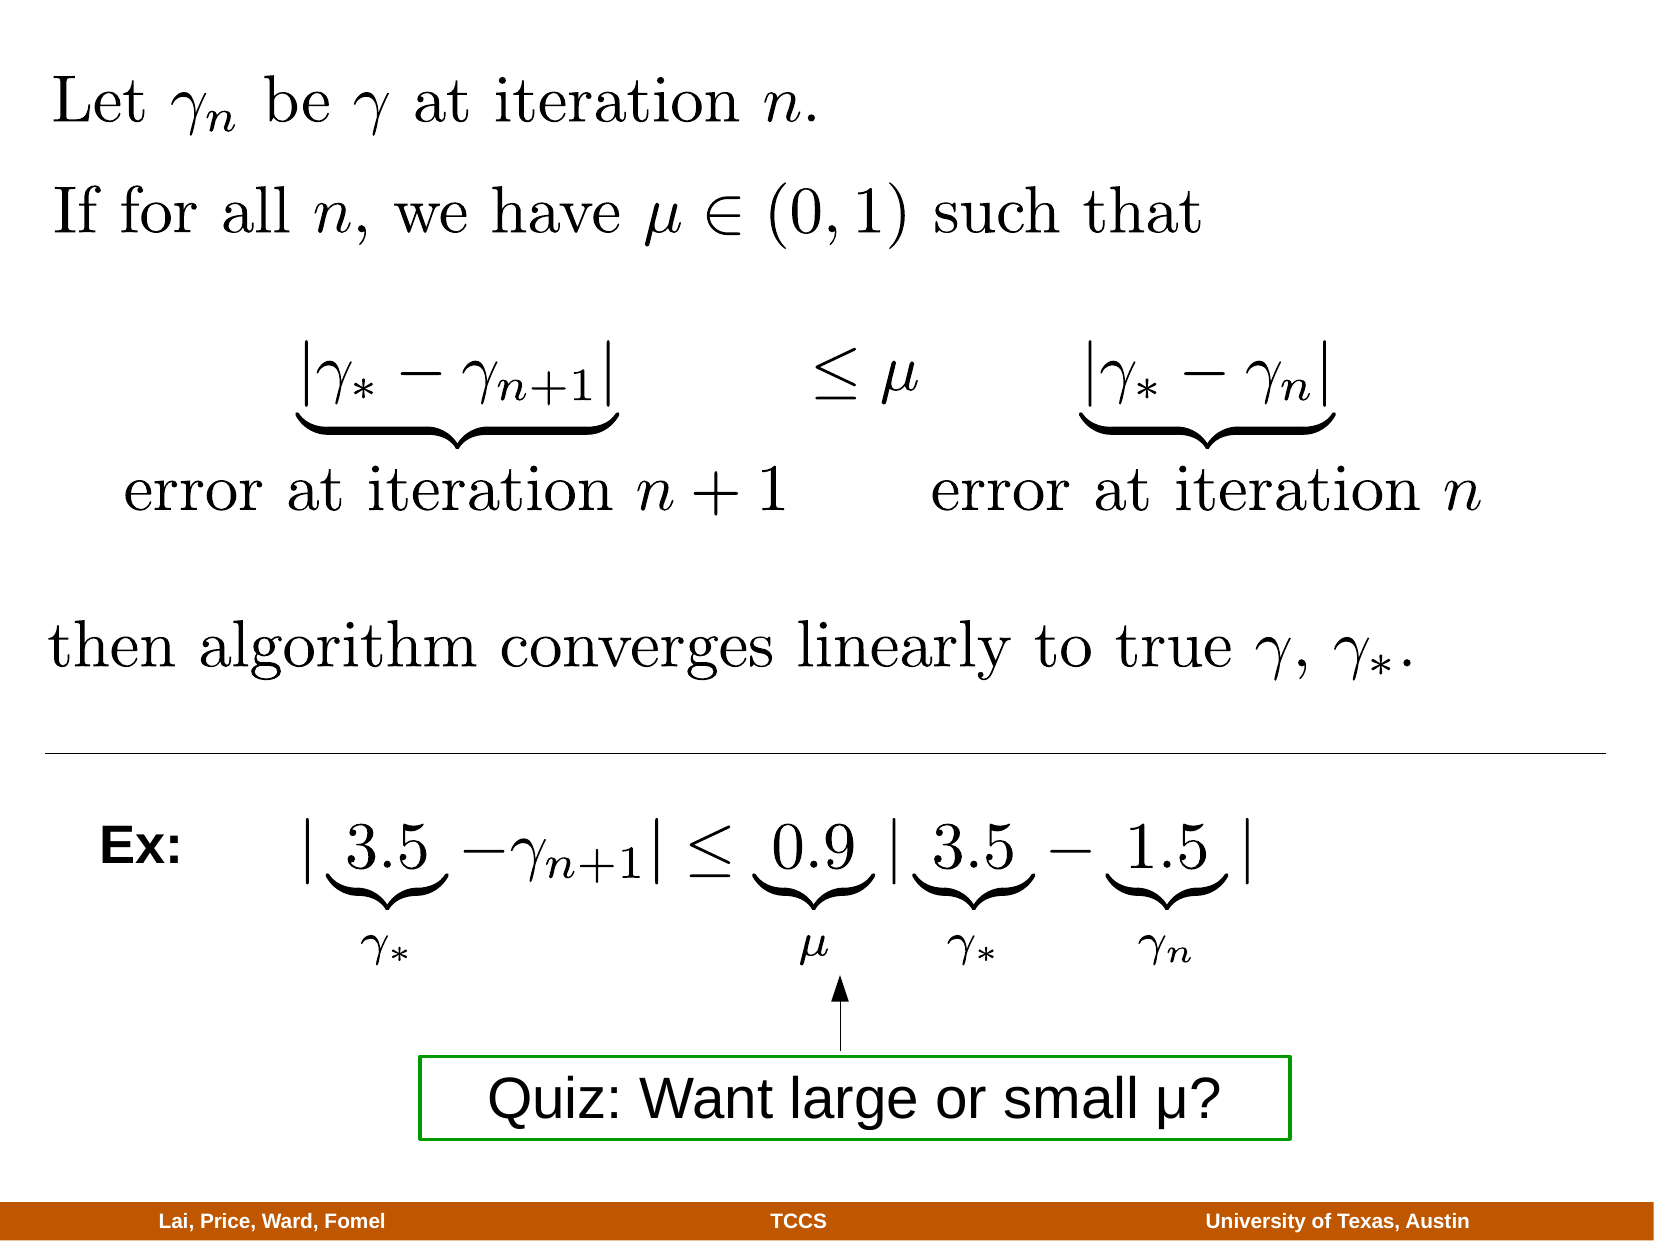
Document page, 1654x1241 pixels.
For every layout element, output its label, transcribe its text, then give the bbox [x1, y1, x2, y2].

text_box [123, 340, 1483, 516]
text_box Quiz: Want large or small μ? [420, 1056, 1291, 1140]
text_box [53, 182, 1204, 249]
text_box [47, 620, 1417, 681]
text_box [51, 75, 821, 136]
text_box [298, 817, 1257, 966]
text_box Ex: [84, 807, 220, 944]
